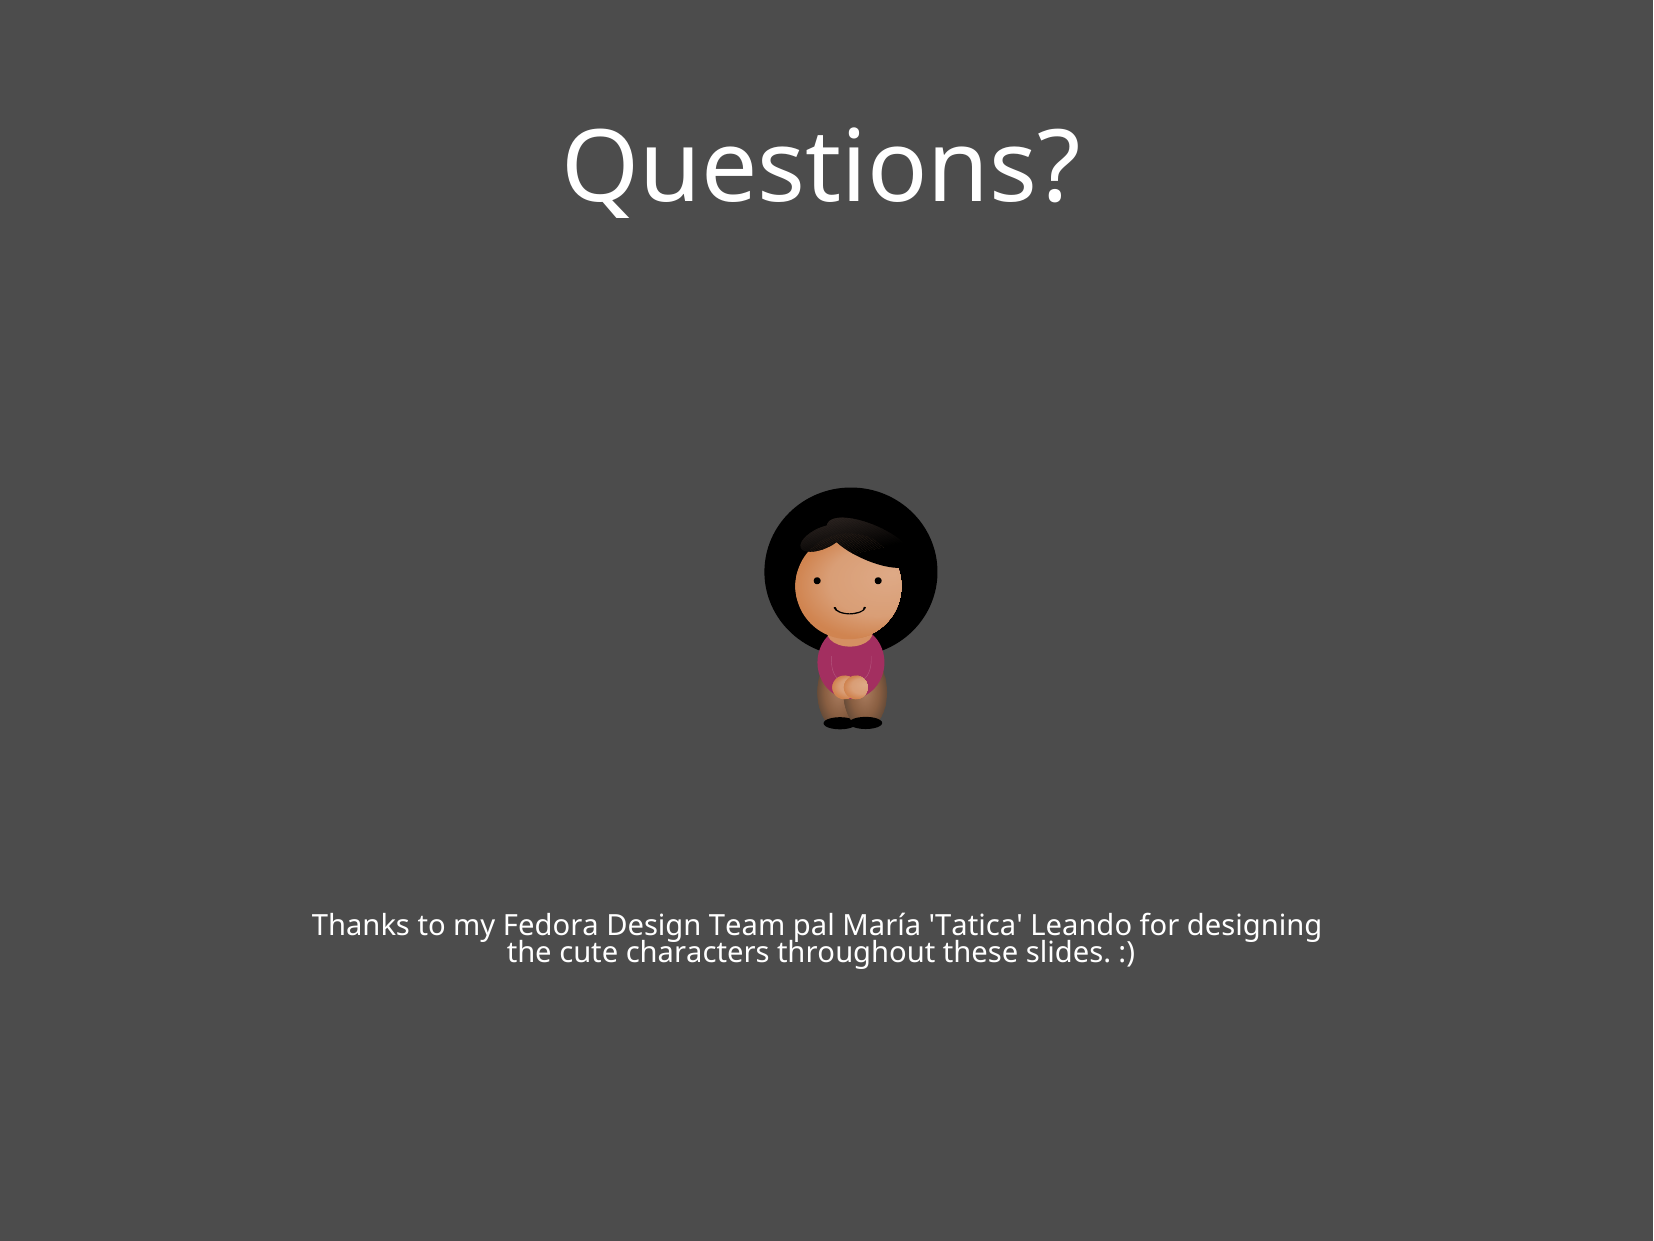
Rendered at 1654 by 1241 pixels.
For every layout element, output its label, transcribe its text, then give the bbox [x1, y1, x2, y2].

title Questions? [71, 41, 1572, 304]
title Thanks to my Fedora Design Team pal María 'Tatica' Leando for designing the cute characters throughout these slides. :) [71, 809, 1572, 1072]
picture [764, 487, 938, 730]
